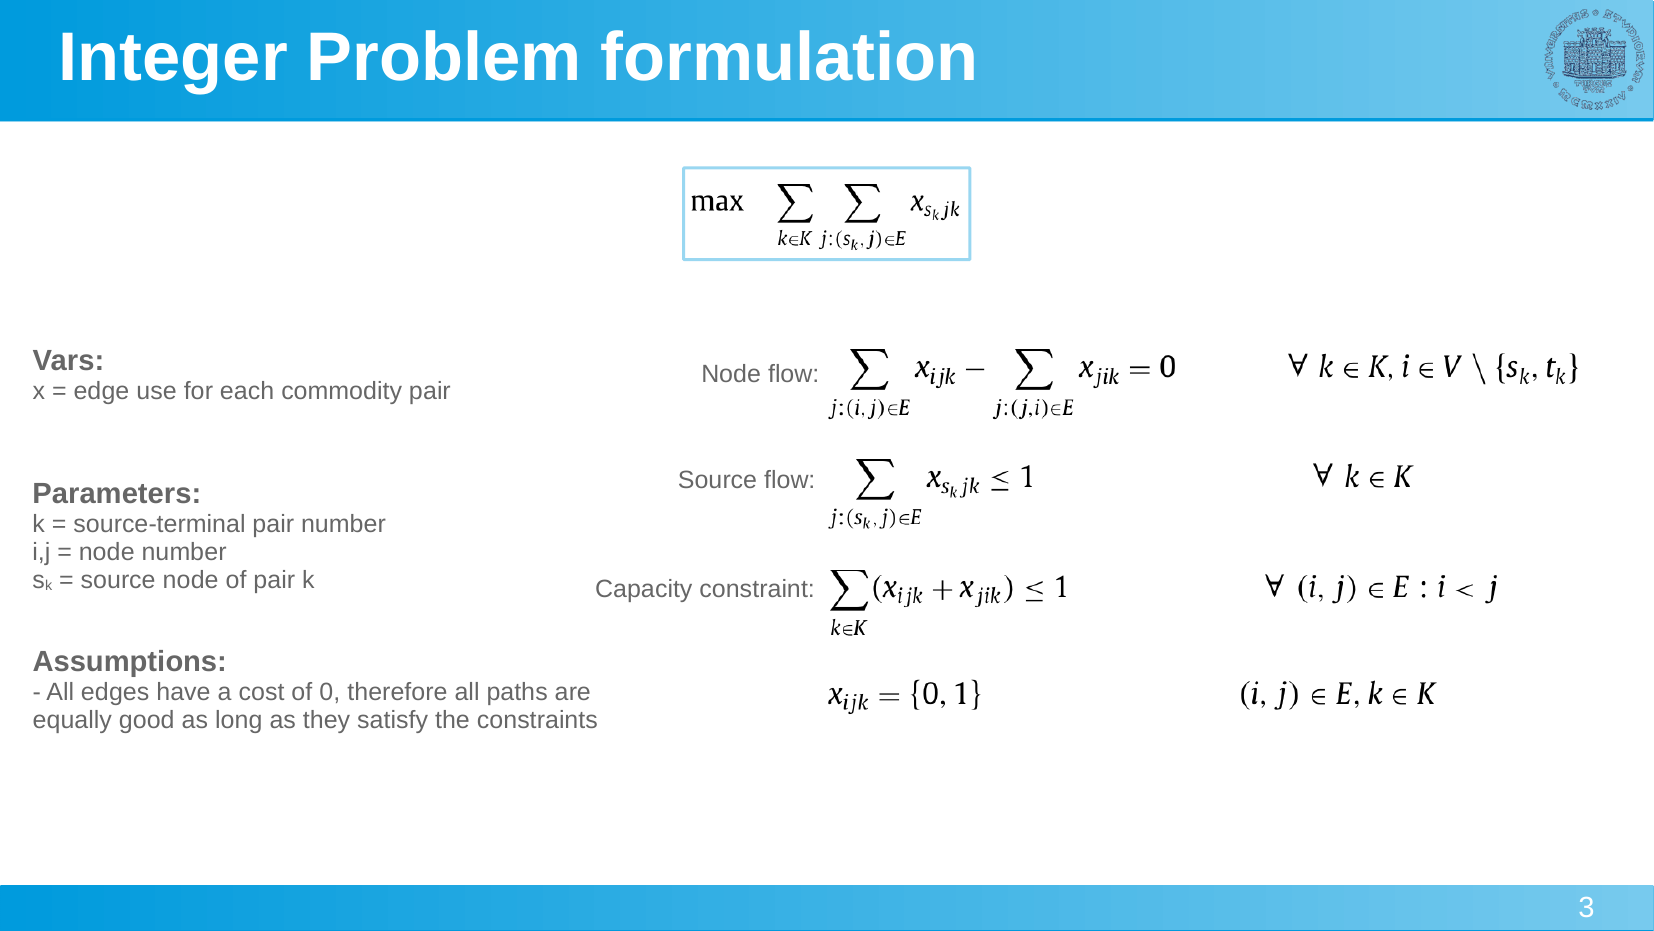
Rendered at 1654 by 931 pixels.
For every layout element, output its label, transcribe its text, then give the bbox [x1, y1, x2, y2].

text_box Capacity constraint: [580, 567, 831, 611]
title Integer Problem formulation [59, 17, 1595, 97]
text_box Source flow: [663, 458, 831, 502]
text_box Assumptions: - All edges have a cost of 0, therefore all paths are equally good as long as they satisfy the constraints [18, 637, 622, 742]
picture [818, 317, 1593, 725]
text_box Vars: x = edge use for each commodity pair [18, 336, 467, 413]
text_box Parameters: k = source-terminal pair number i,j = node number sk = source node of pair k [17, 469, 402, 602]
picture [685, 169, 969, 259]
text_box Node flow: [686, 351, 835, 395]
picture [1537, 0, 1654, 117]
